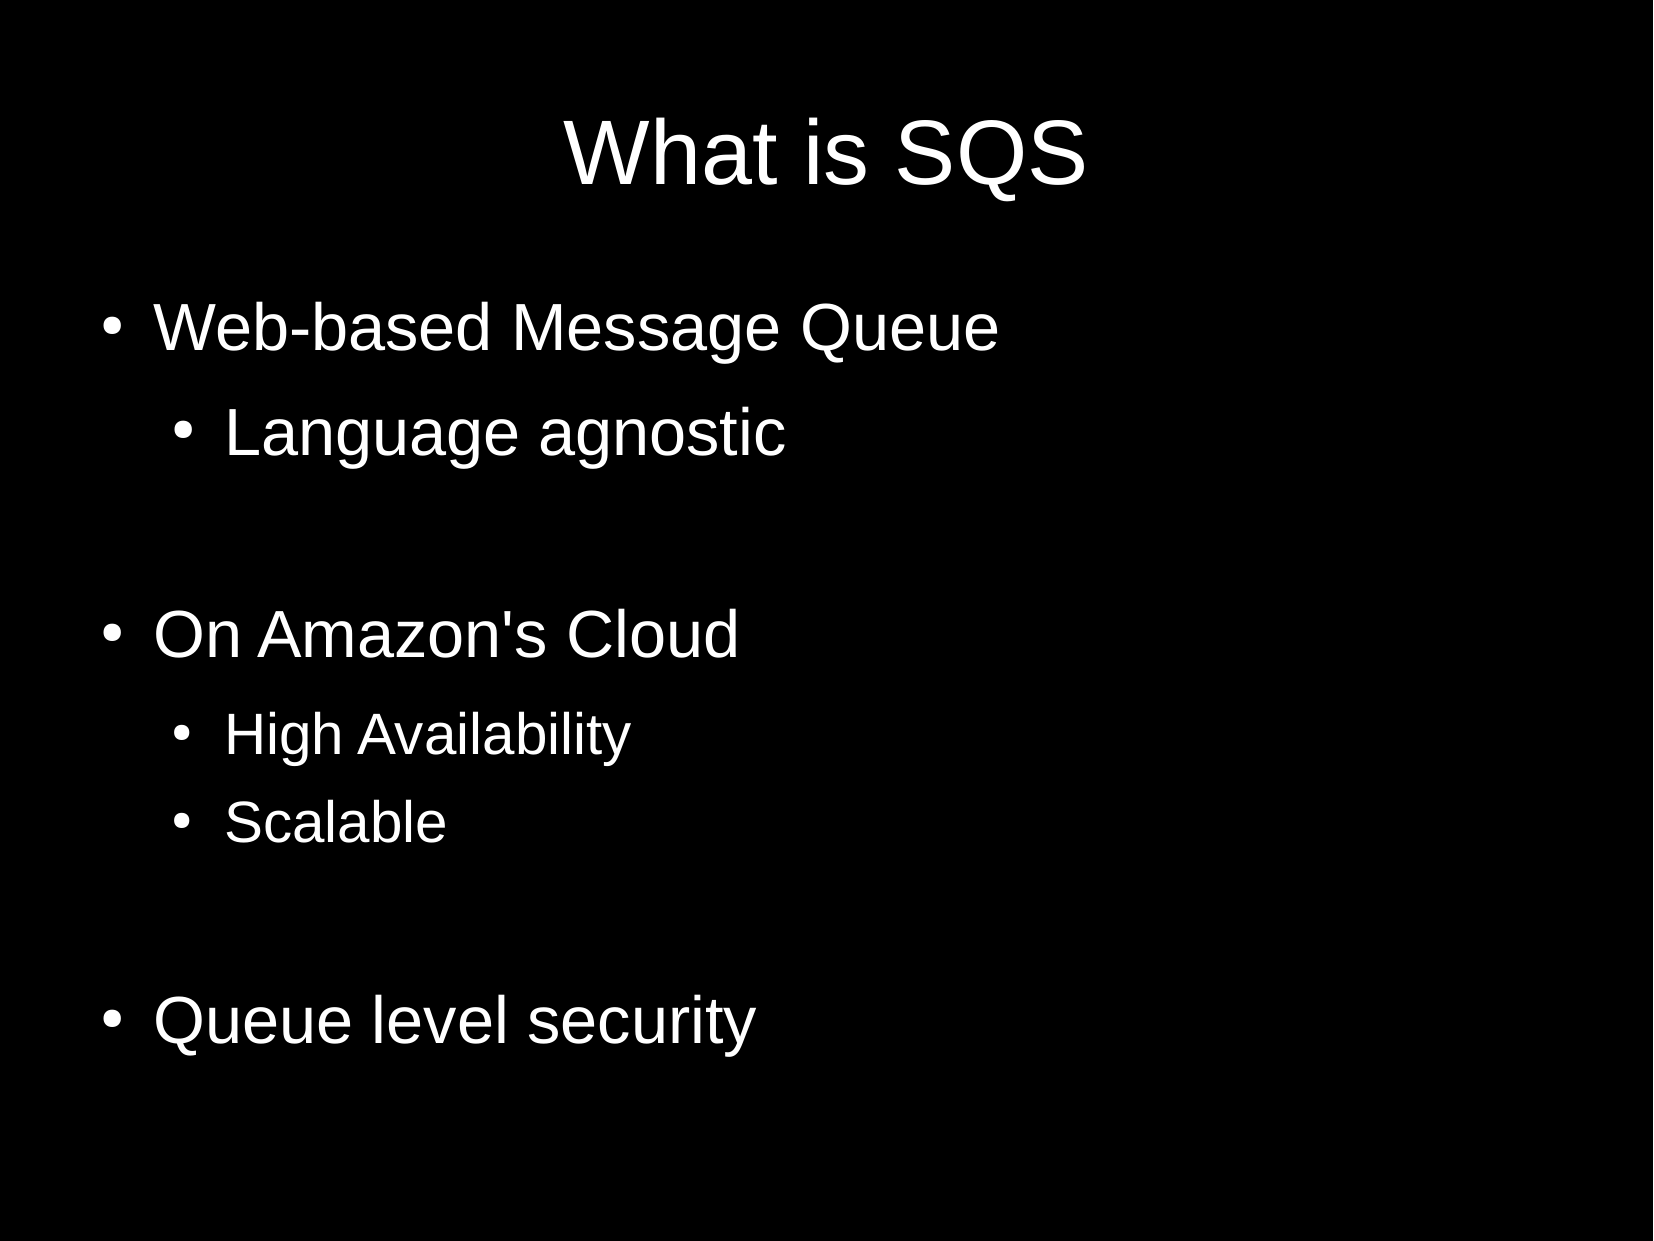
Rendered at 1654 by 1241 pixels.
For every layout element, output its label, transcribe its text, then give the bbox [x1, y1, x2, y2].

list Web-based Message Queue Language agnostic On Amazon's Cloud High Availability Scalable Queue level security [82, 290, 1571, 1109]
title What is SQS [82, 49, 1571, 257]
